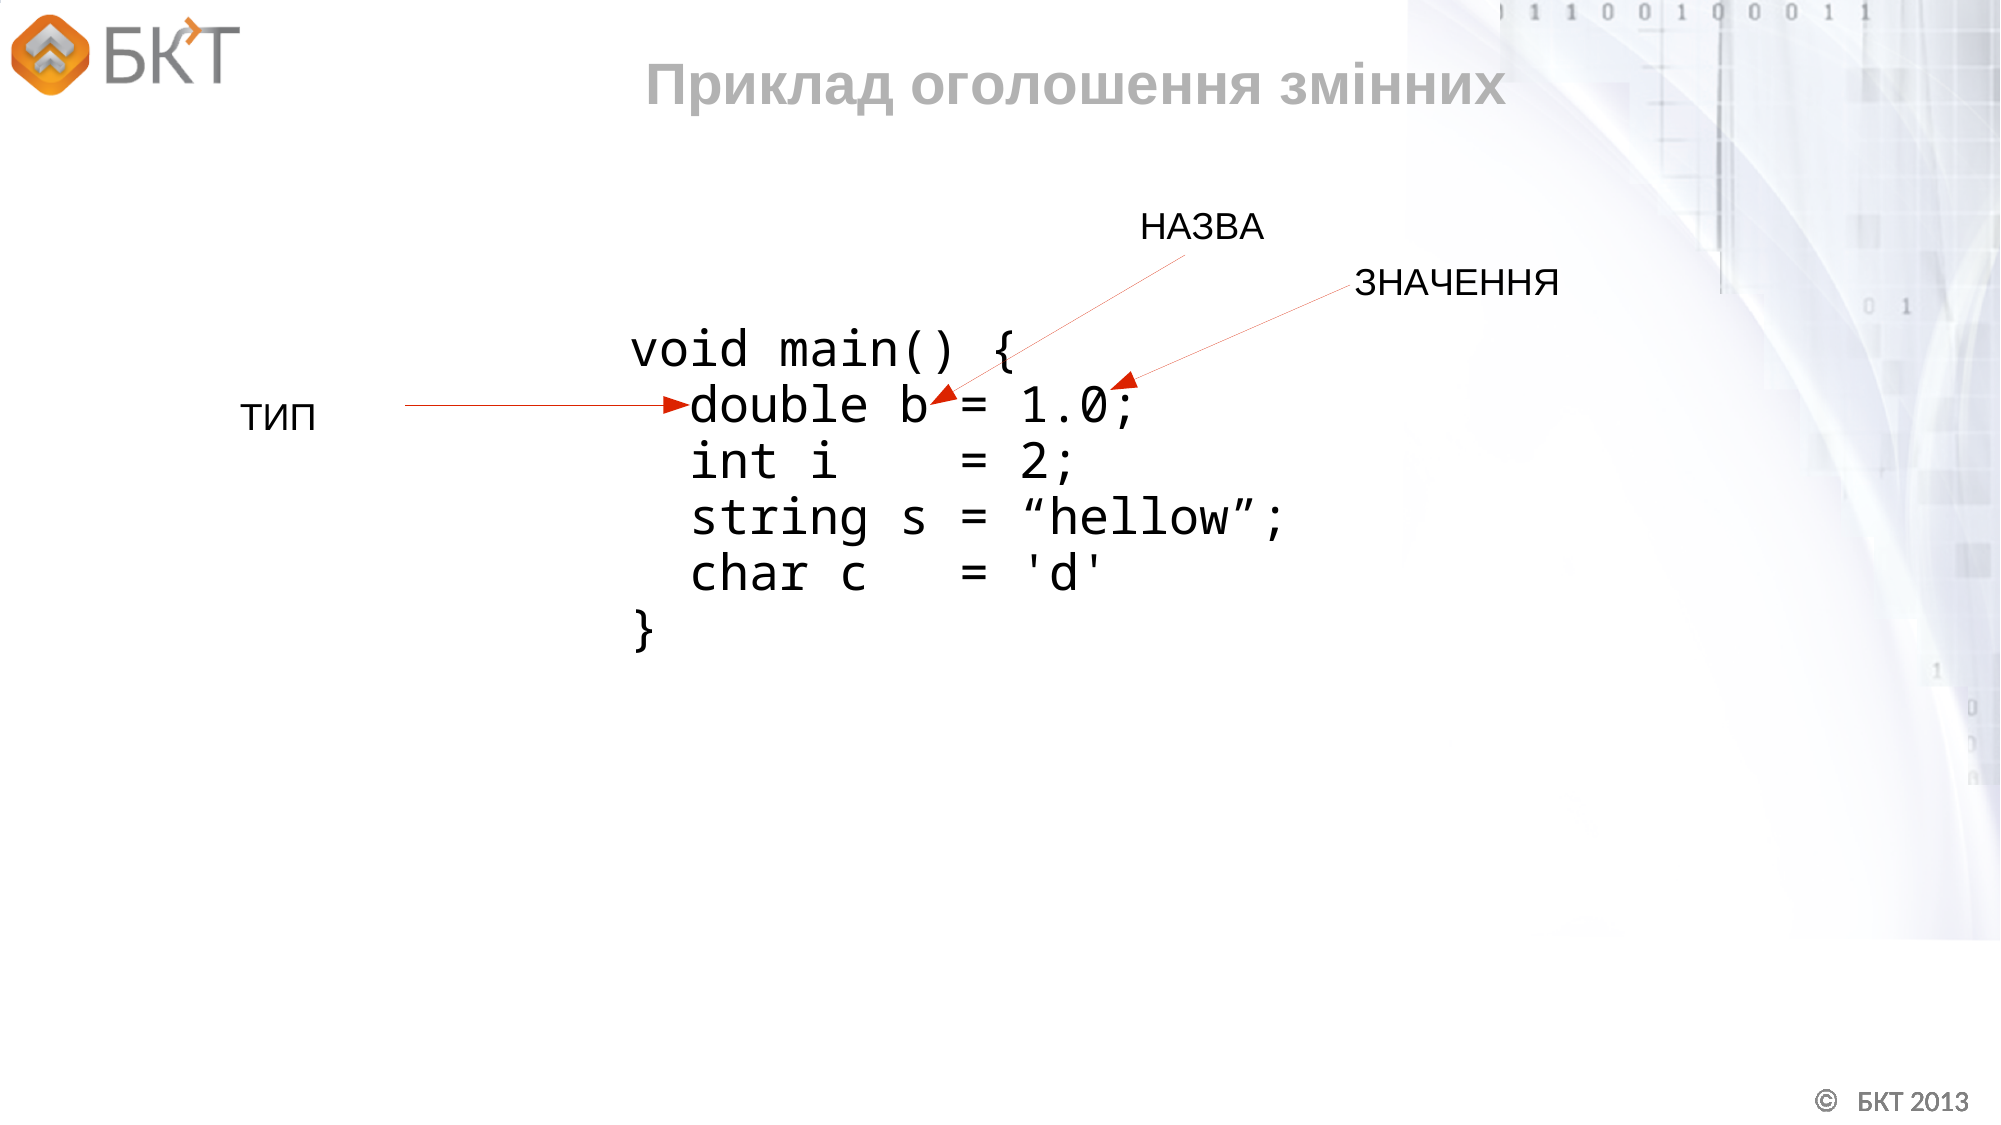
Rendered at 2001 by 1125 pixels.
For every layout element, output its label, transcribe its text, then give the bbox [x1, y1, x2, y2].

text_box void main() { double b = 1.0; int i = 2; string s = “hellow”; char c = 'd' } [615, 314, 1411, 680]
text_box НАЗВА [1125, 198, 1280, 255]
picture [1255, 0, 2000, 1125]
text_box Приклад оголошення змінних [607, 45, 1546, 135]
text_box ТИП [225, 389, 332, 447]
picture [4, 9, 250, 97]
text_box ЗНАЧЕННЯ [1339, 254, 1576, 312]
